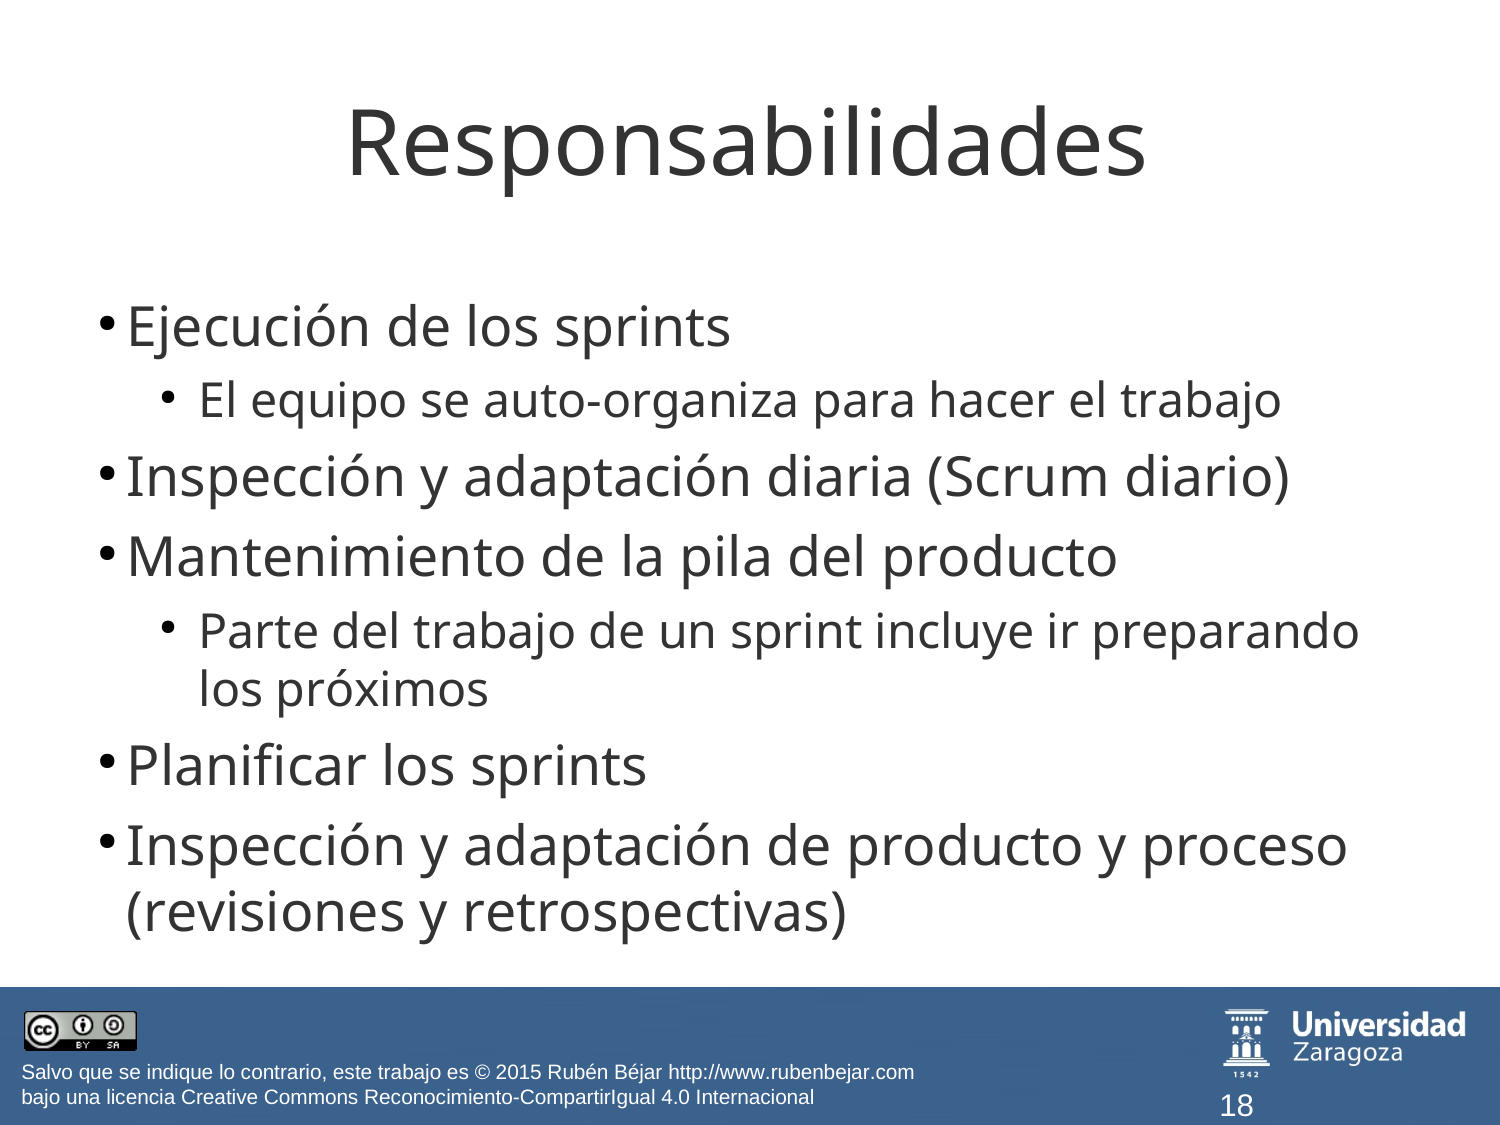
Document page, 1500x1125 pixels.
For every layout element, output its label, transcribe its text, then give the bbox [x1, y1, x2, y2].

title Responsabilidades [74, 21, 1420, 257]
picture [0, 987, 1500, 1125]
list Ejecución de los sprints El equipo se auto-organiza para hacer el trabajo Inspección y adaptación diaria (Scrum diario) Mantenimiento de la pila del producto Parte del trabajo de un sprint incluye ir preparando los próximos Planificar los sprints Inspección y adaptación de producto y proceso (revisiones y retrospectivas) [82, 283, 1418, 957]
